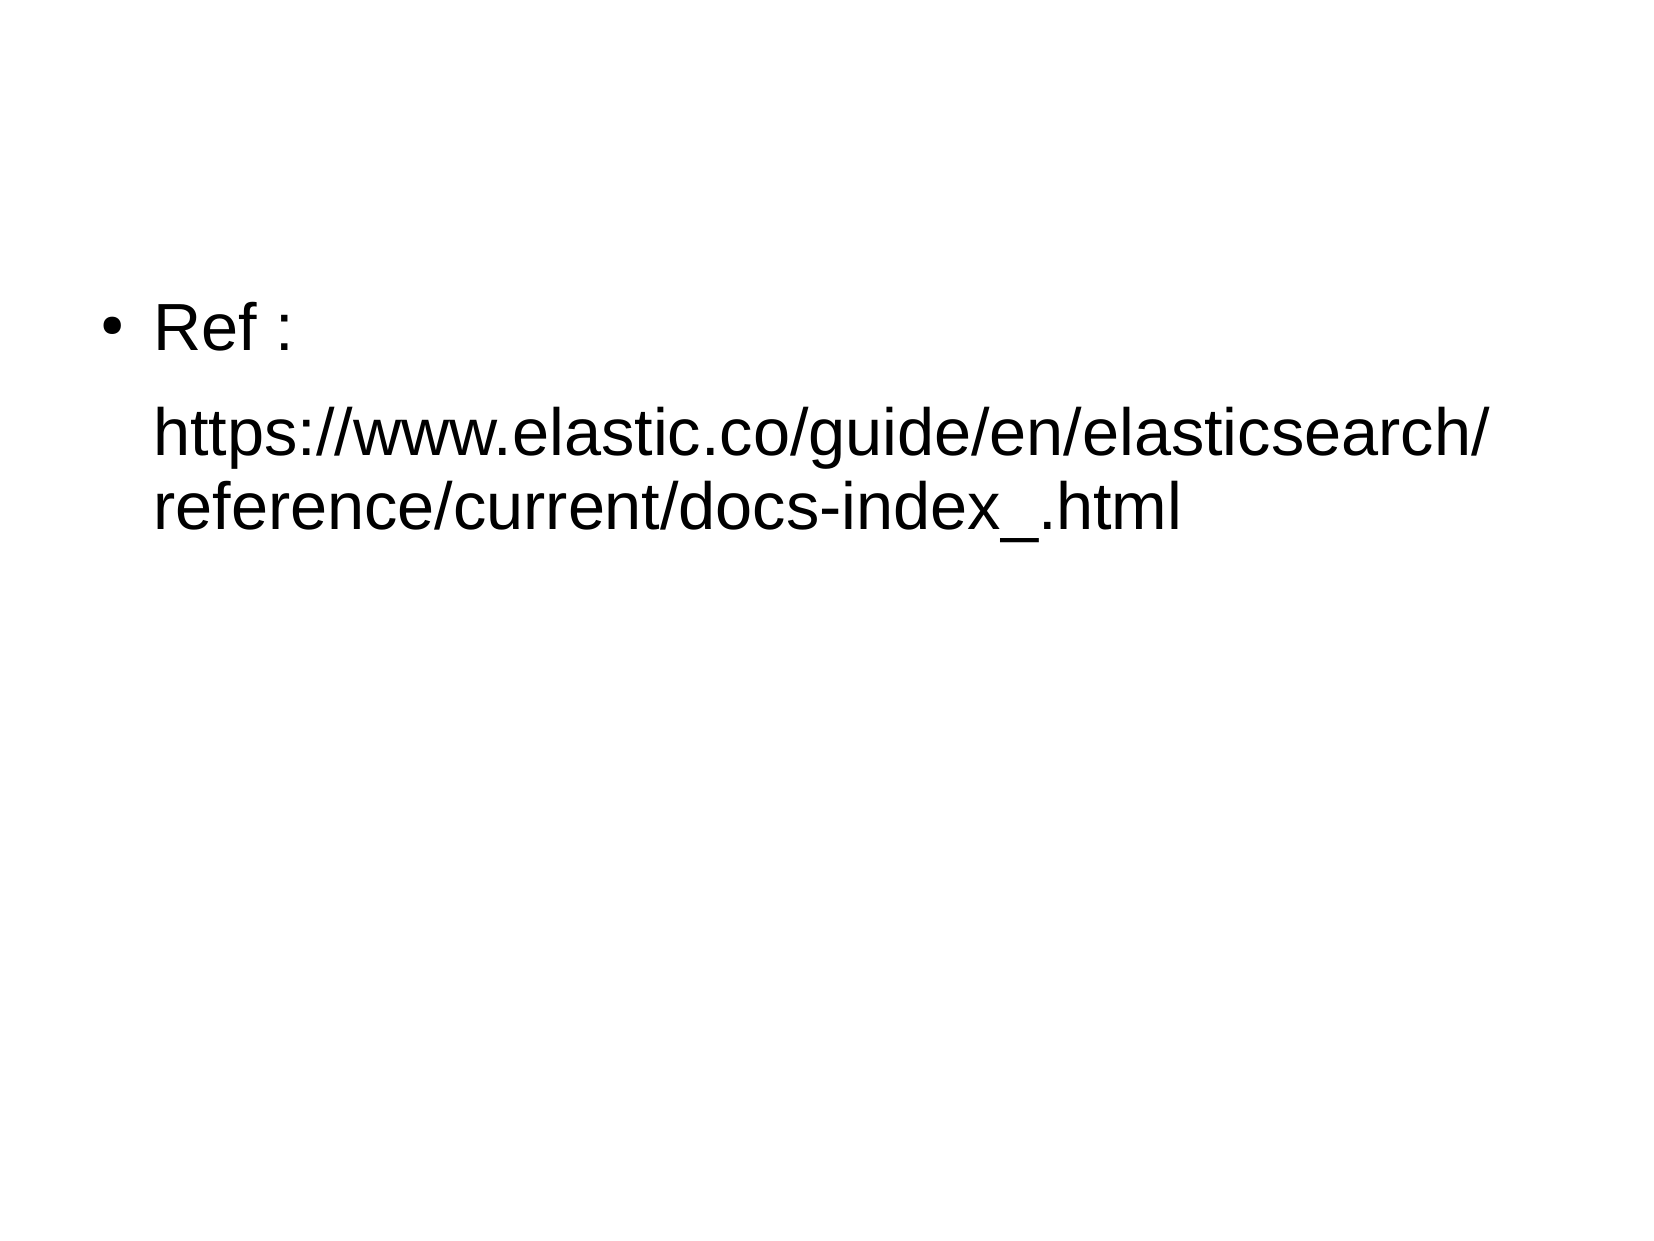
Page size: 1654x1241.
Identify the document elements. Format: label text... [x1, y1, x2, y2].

list Ref : https://www.elastic.co/guide/en/elasticsearch/reference/current/docs-index_.html [82, 290, 1571, 1010]
